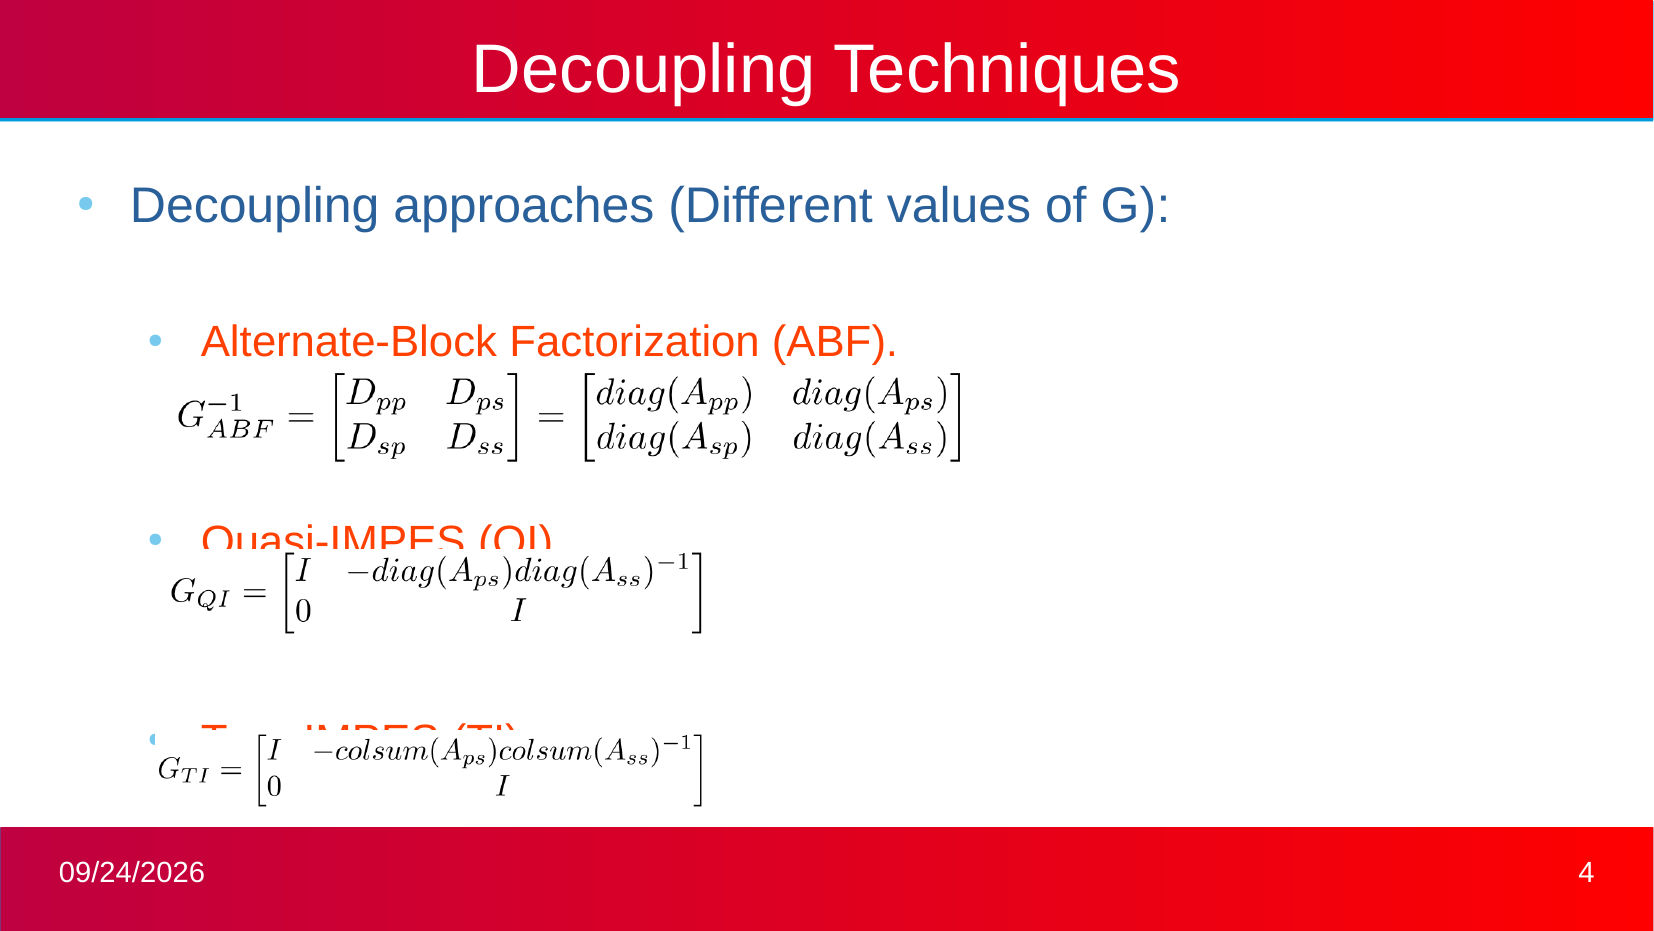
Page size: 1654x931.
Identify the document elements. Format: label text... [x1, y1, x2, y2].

title Decoupling Techniques [59, 29, 1595, 108]
picture [176, 368, 967, 467]
picture [164, 549, 705, 638]
list Decoupling approaches (Different values of G): Alternate-Block Factorization (ABF). Quasi-IMPES (QI). True-IMPES (TI). [59, 177, 1595, 768]
picture [155, 730, 706, 810]
